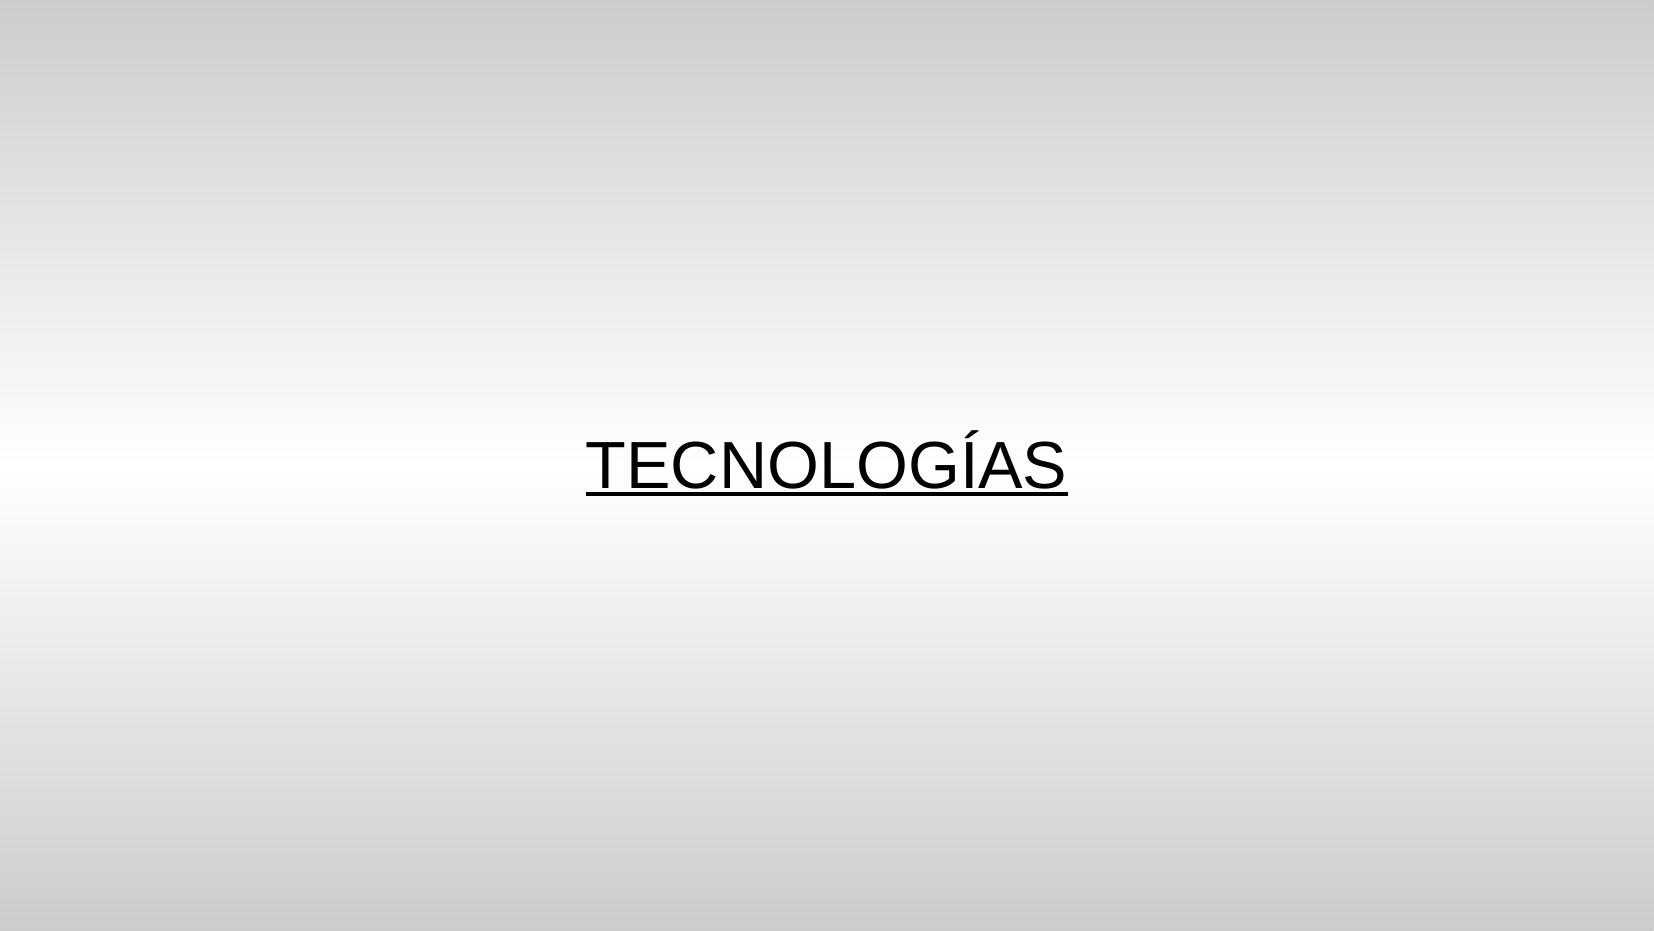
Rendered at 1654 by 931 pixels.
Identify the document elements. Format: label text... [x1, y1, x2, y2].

subtitle TECNOLOGÍAS [0, 0, 1654, 931]
